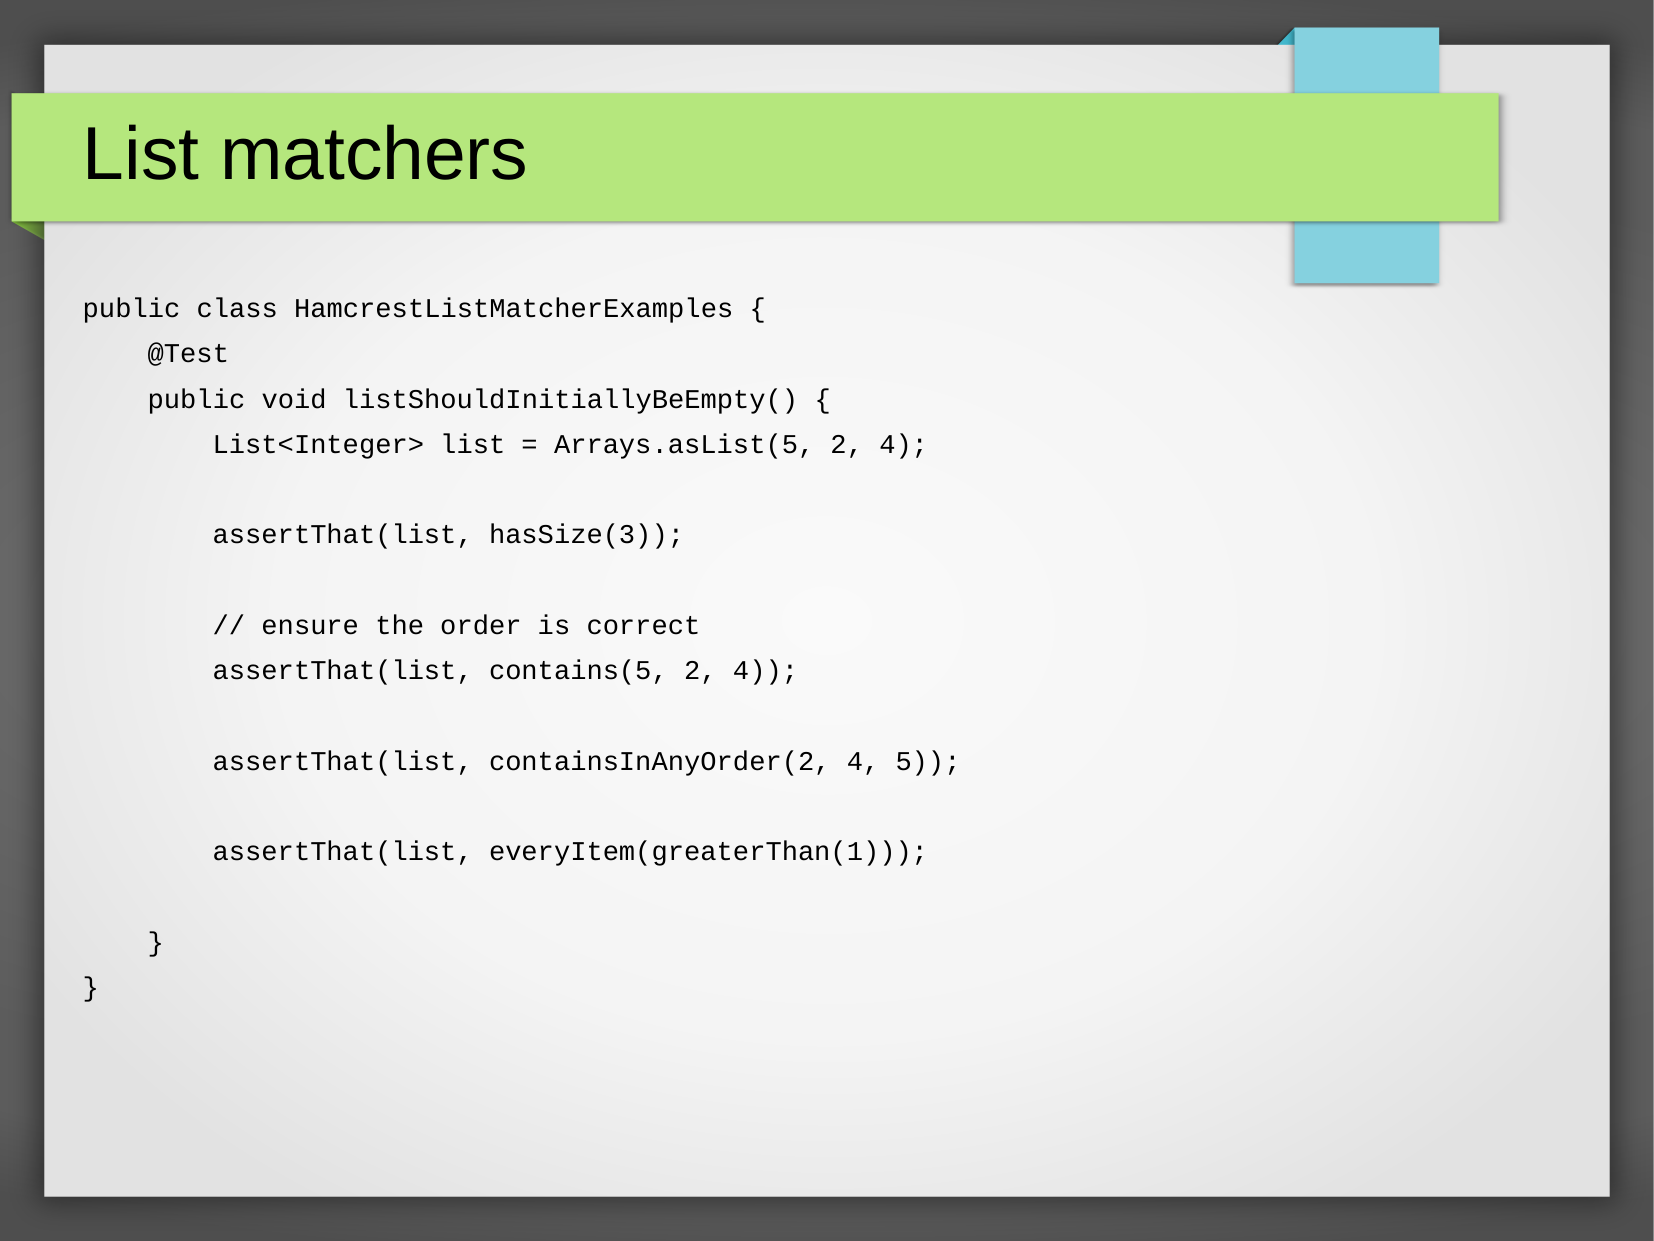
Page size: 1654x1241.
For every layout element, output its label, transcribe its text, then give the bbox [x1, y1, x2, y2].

title List matchers [82, 94, 1264, 213]
list public class HamcrestListMatcherExamples { @Test public void listShouldInitiallyBeEmpty() { List<Integer> list = Arrays.asList(5, 2, 4); assertThat(list, hasSize(3)); // ensure the order is correct assertThat(list, contains(5, 2, 4)); assertThat(list, containsInAnyOrder(2, 4, 5)); assertThat(list, everyItem(greaterThan(1))); } } [82, 295, 1571, 1015]
picture [0, 0, 1654, 1241]
